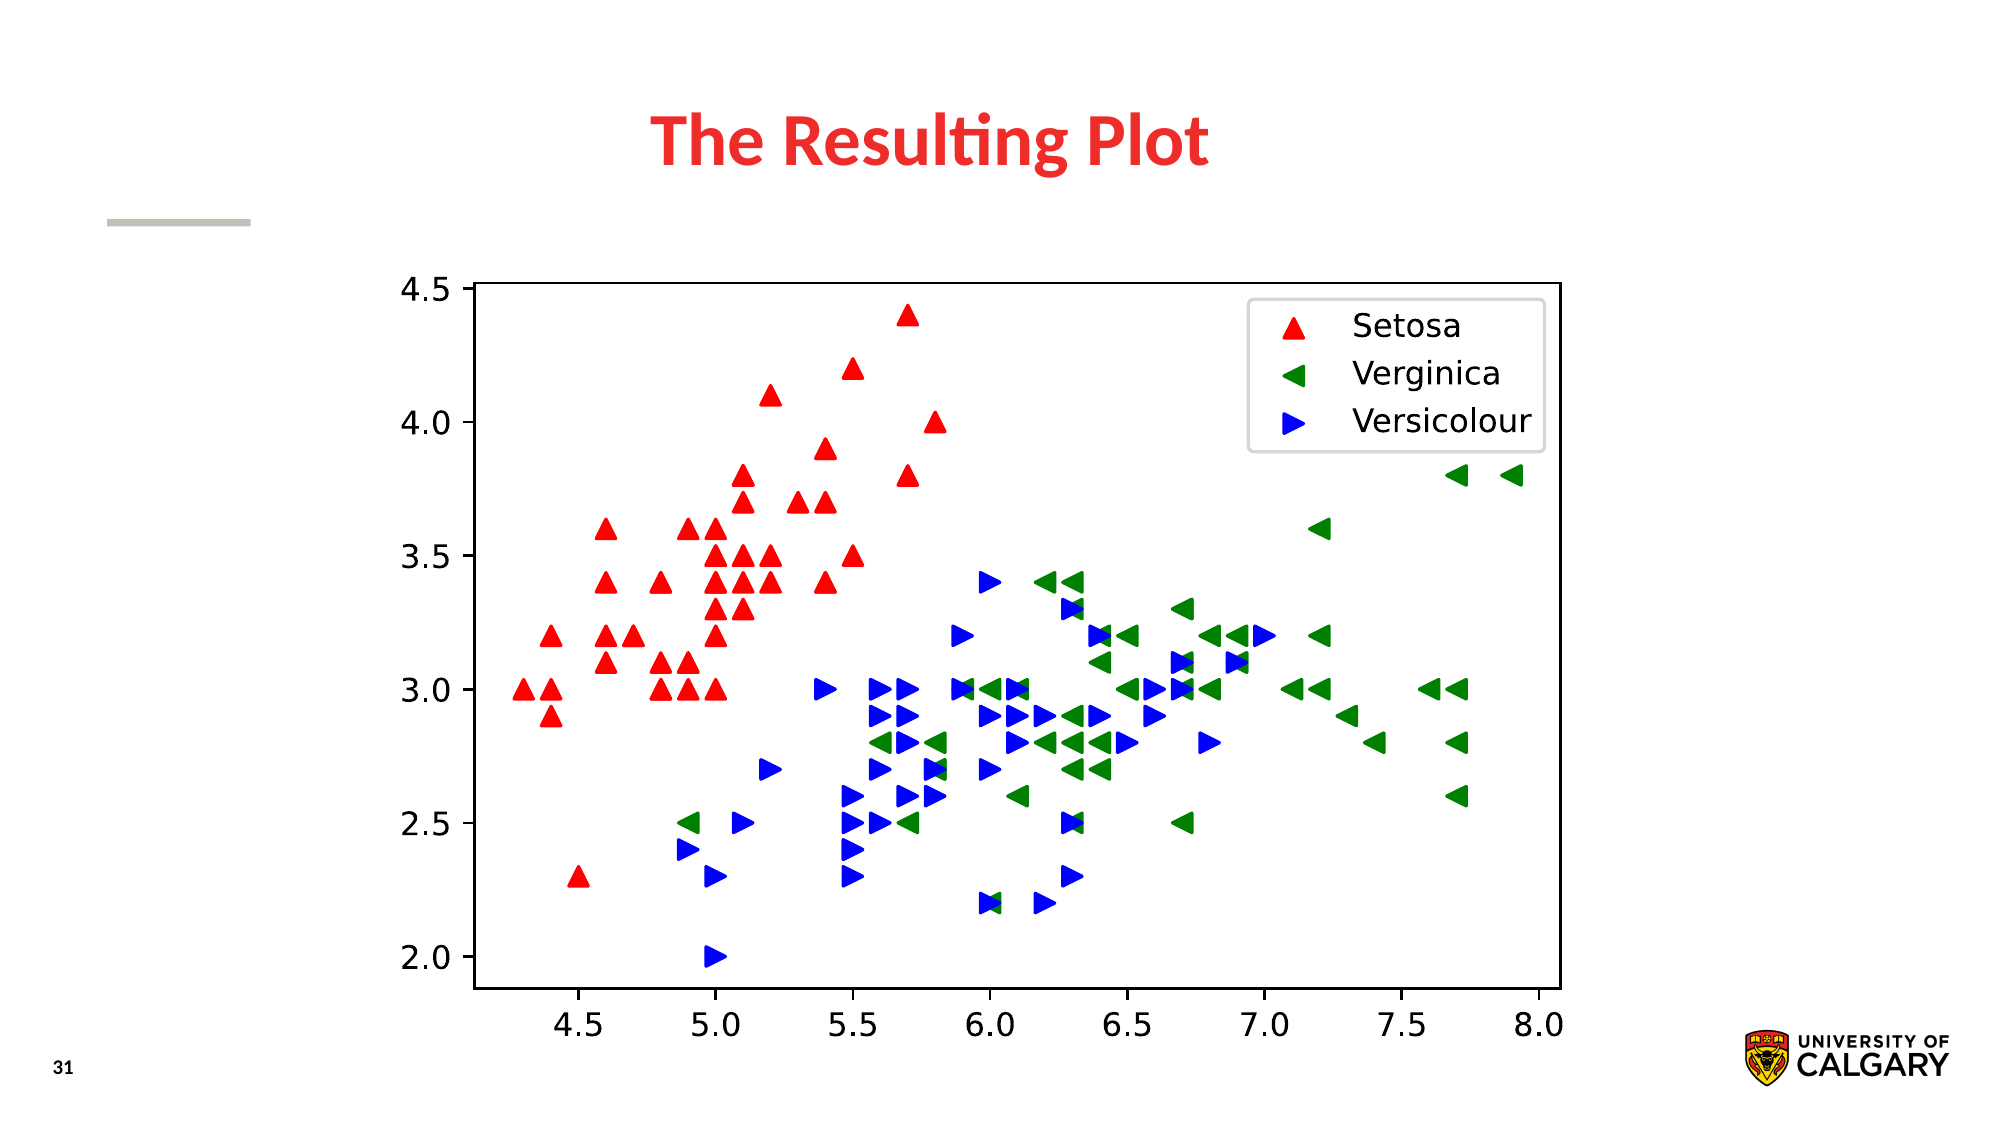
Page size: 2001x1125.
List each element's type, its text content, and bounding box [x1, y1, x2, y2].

picture [1722, 1012, 1972, 1099]
title The Resulting Plot [87, 60, 1774, 222]
picture [297, 169, 1703, 1107]
